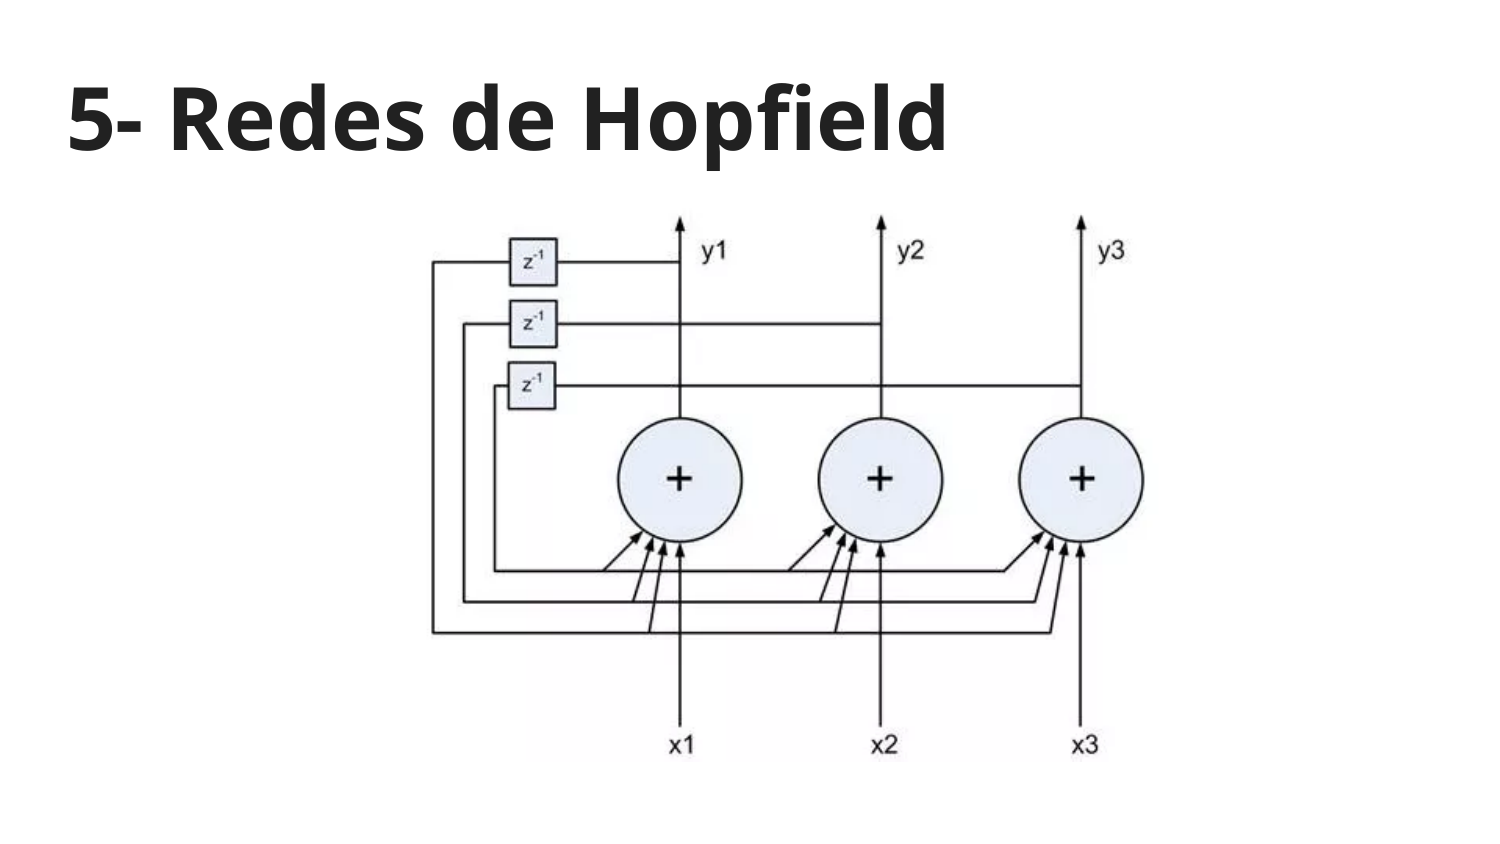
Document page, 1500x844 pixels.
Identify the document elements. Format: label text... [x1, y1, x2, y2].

picture [377, 189, 1190, 762]
title 5- Redes de Hopfield [51, 48, 1449, 180]
